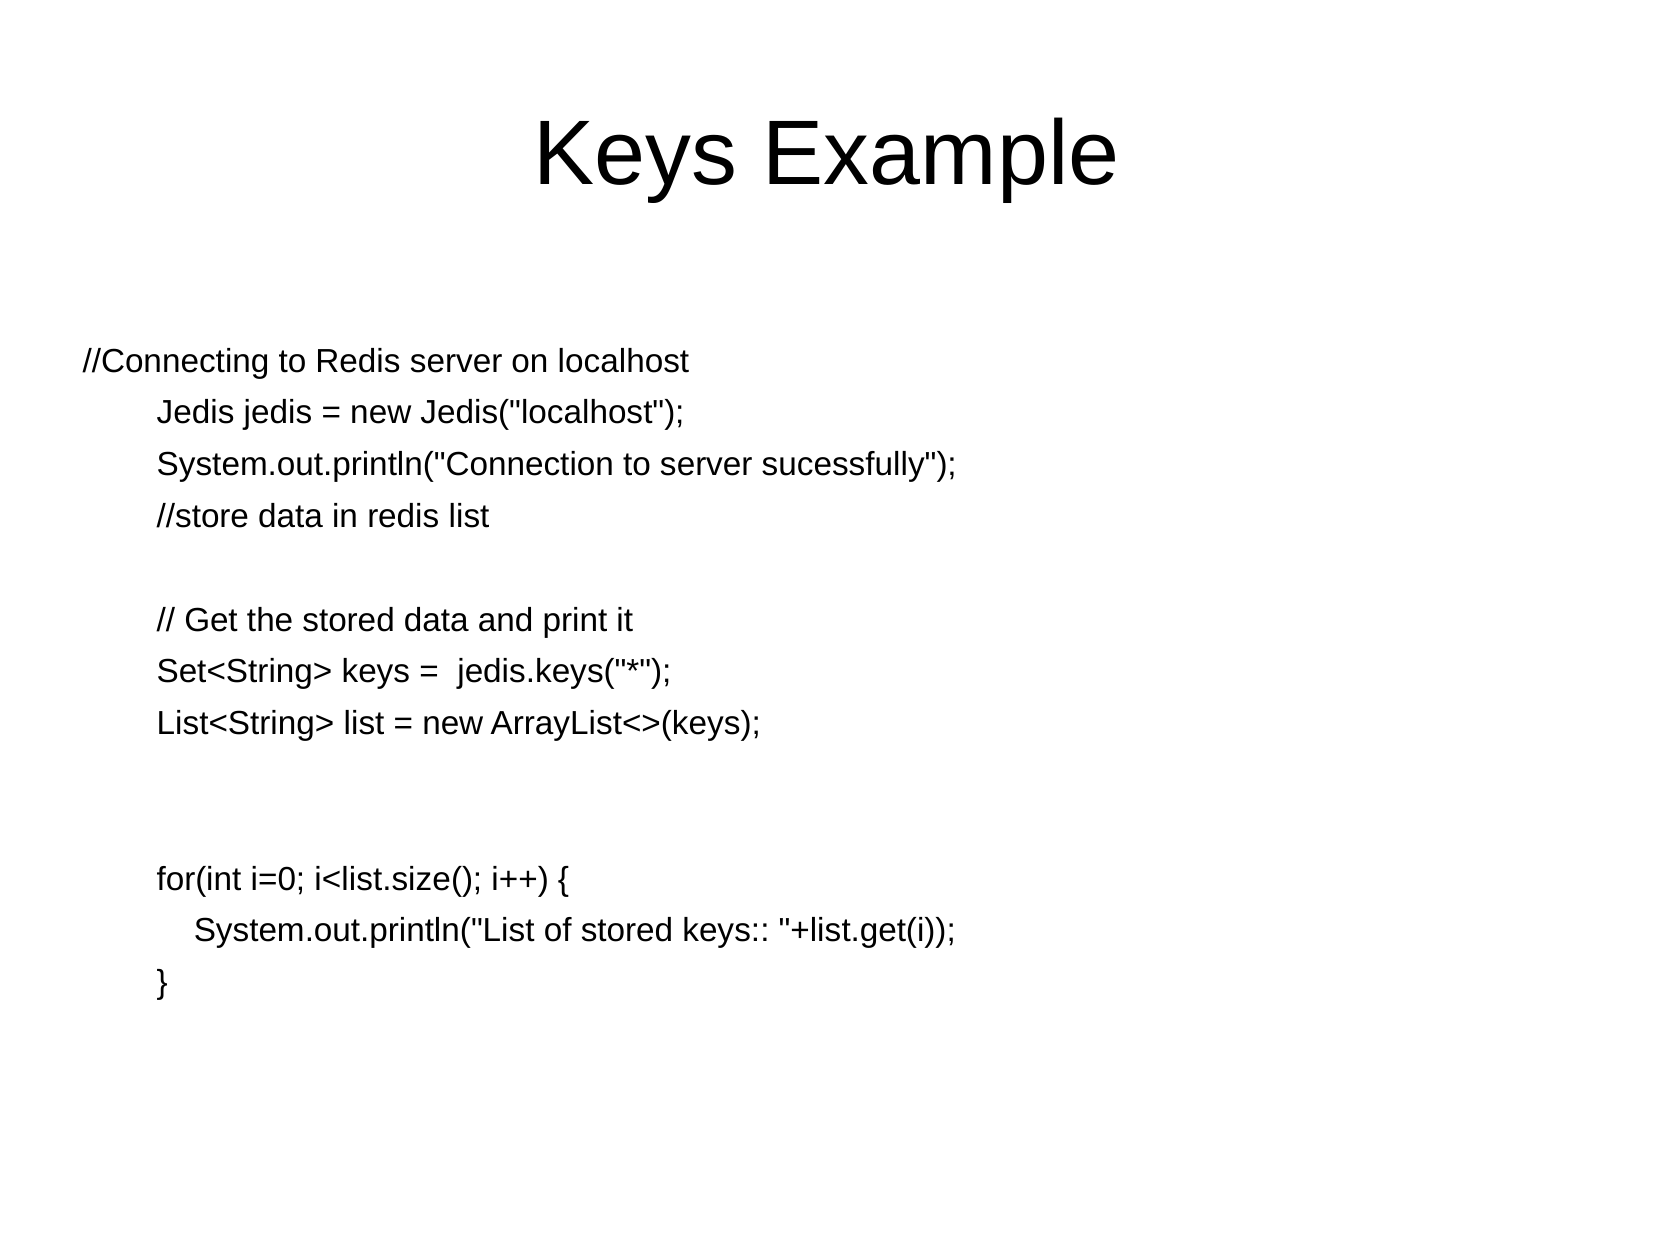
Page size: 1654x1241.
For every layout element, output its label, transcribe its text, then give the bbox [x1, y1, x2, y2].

list //Connecting to Redis server on localhost Jedis jedis = new Jedis("localhost"); System.out.println("Connection to server sucessfully"); //store data in redis list // Get the stored data and print it Set<String> keys = jedis.keys("*"); List<String> list = new ArrayList<>(keys); for(int i=0; i<list.size(); i++) { System.out.println("List of stored keys:: "+list.get(i)); } [82, 290, 1571, 1010]
title Keys Example [82, 49, 1571, 257]
